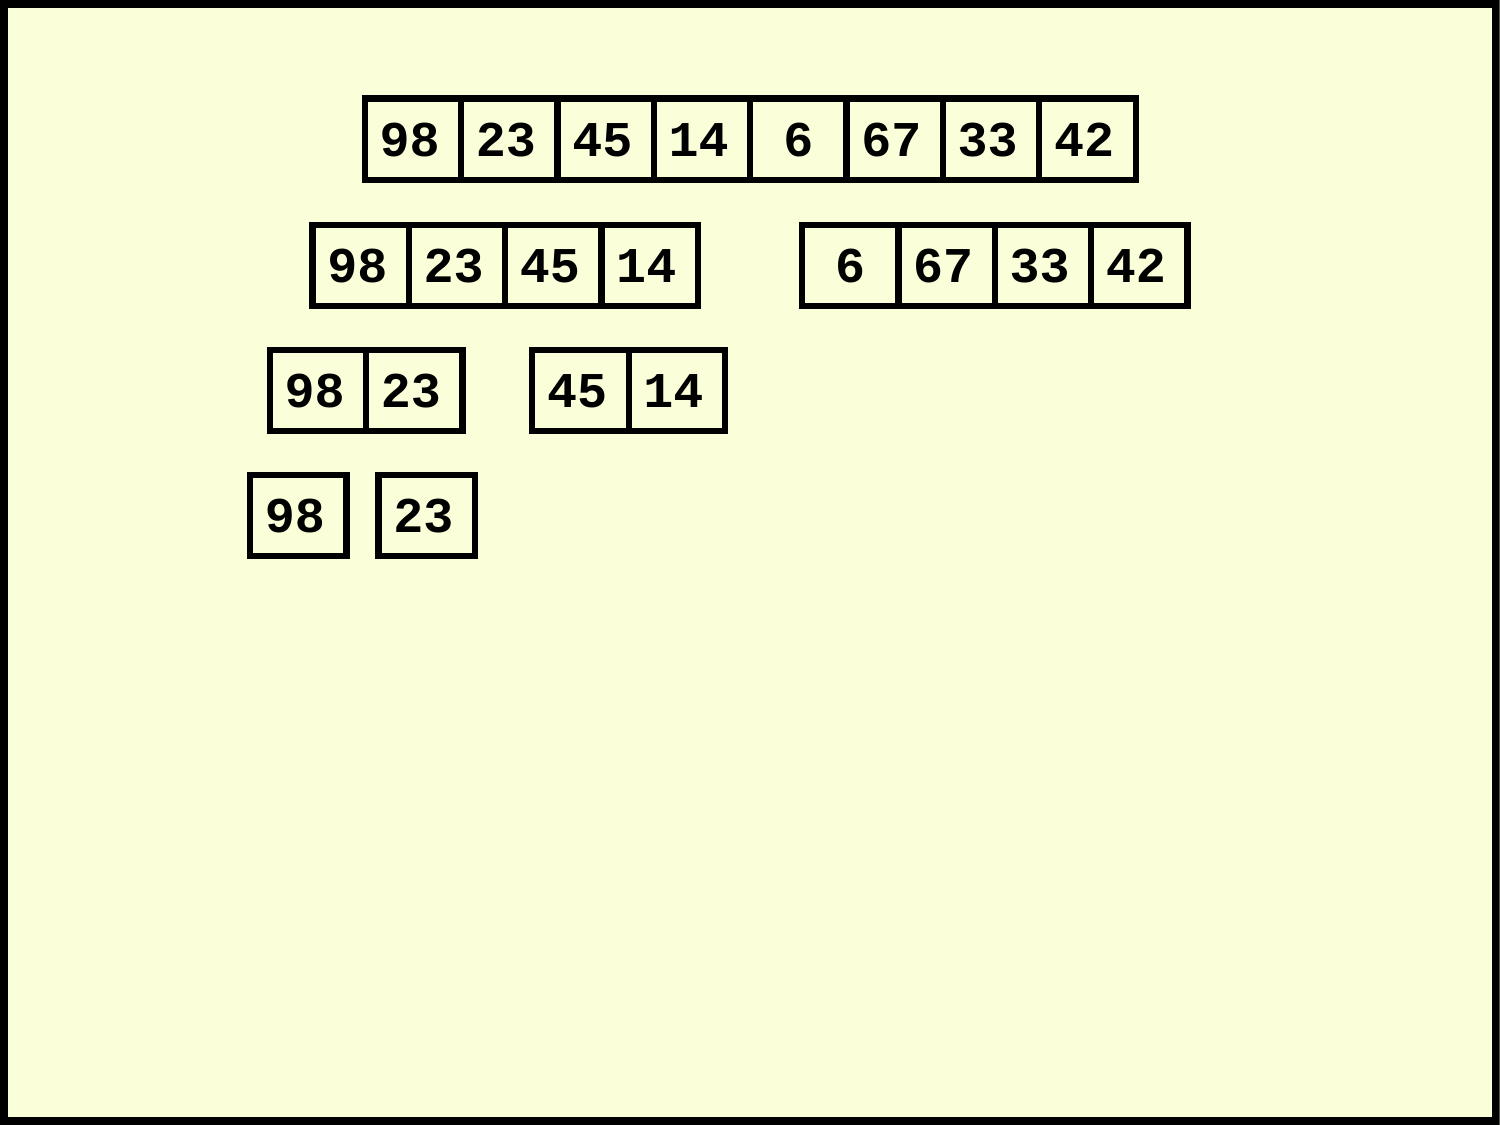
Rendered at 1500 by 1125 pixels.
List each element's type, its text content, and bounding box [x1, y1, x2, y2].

text_box 67 [847, 98, 942, 180]
text_box 14 [653, 98, 750, 180]
text_box 14 [628, 350, 726, 432]
text_box 45 [558, 98, 653, 180]
text_box 33 [994, 224, 1091, 307]
text_box 98 [312, 224, 409, 307]
text_box 98 [249, 474, 347, 557]
text_box 23 [409, 224, 506, 307]
text_box 33 [942, 98, 1039, 180]
text_box 23 [367, 350, 463, 432]
text_box 23 [378, 474, 475, 557]
text_box 23 [462, 98, 558, 180]
text_box 98 [269, 350, 367, 432]
text_box 67 [899, 224, 994, 307]
text_box 6 [802, 224, 899, 307]
text_box 42 [1091, 224, 1188, 307]
text_box 42 [1039, 98, 1136, 180]
text_box 14 [601, 224, 698, 307]
text_box 98 [364, 98, 462, 180]
text_box 6 [750, 98, 847, 180]
text_box 45 [506, 224, 601, 307]
text_box 45 [532, 350, 628, 432]
